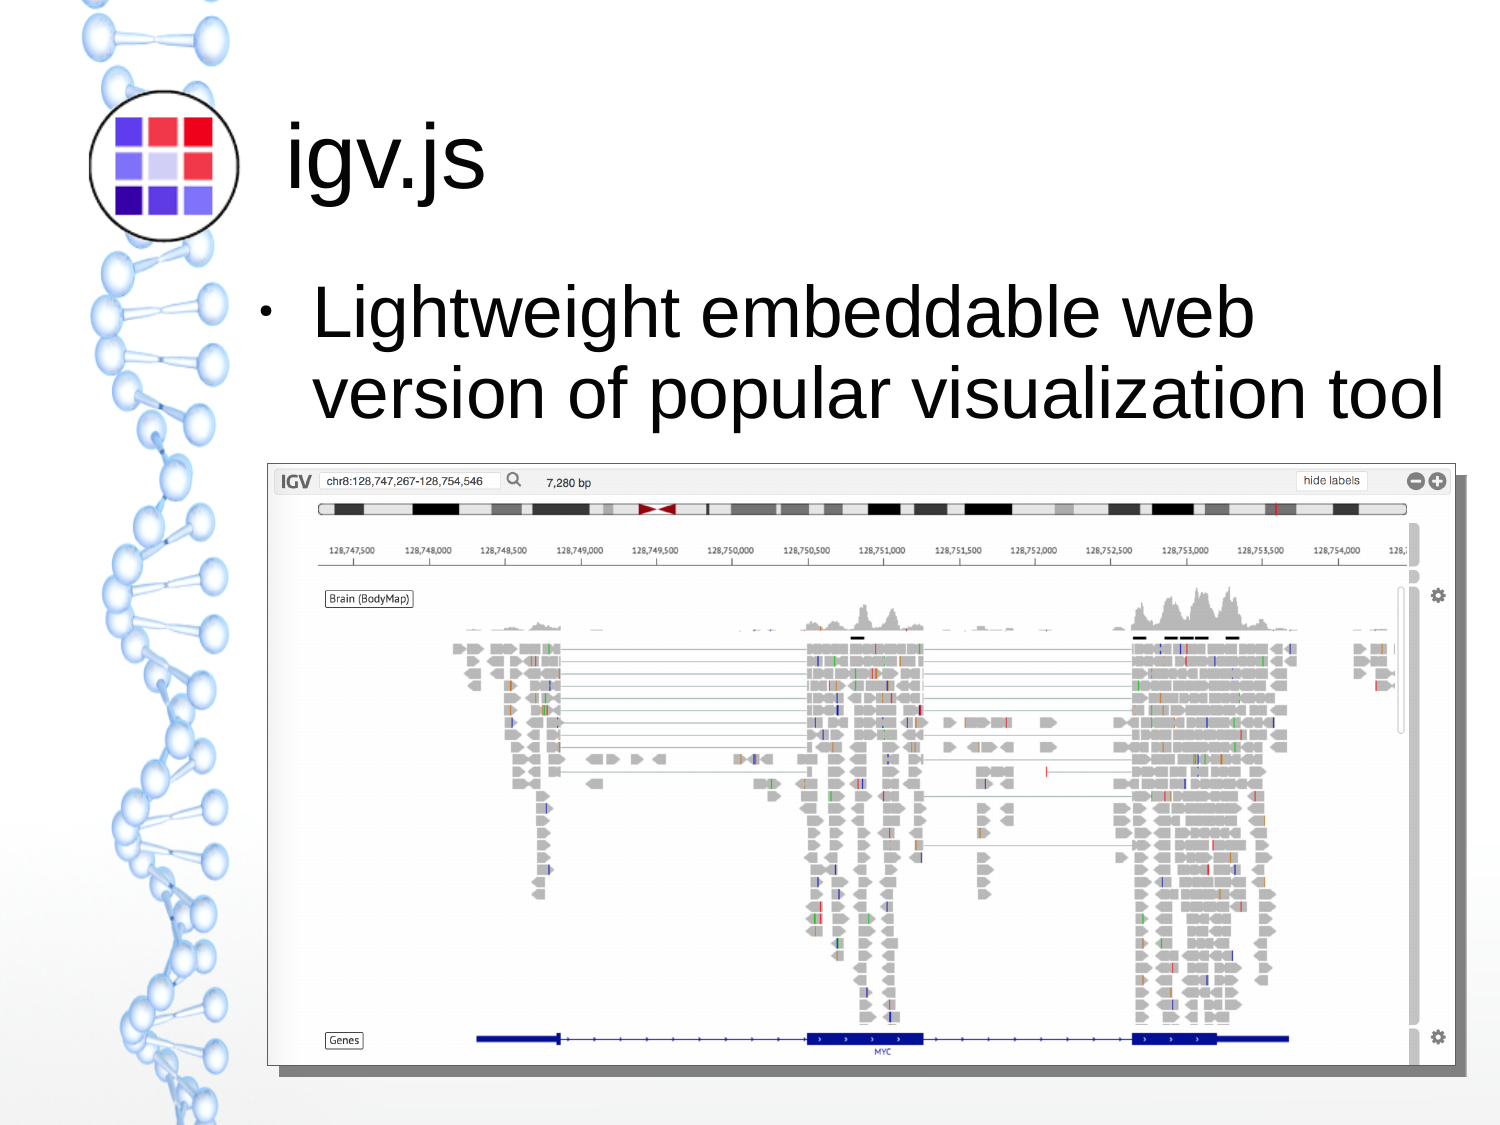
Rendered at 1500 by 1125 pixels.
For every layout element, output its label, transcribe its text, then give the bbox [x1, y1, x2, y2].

title igv.js [285, 36, 1426, 271]
picture [0, 0, 1500, 1125]
list Lightweight embeddable web version of popular visualization tool [241, 271, 1471, 924]
